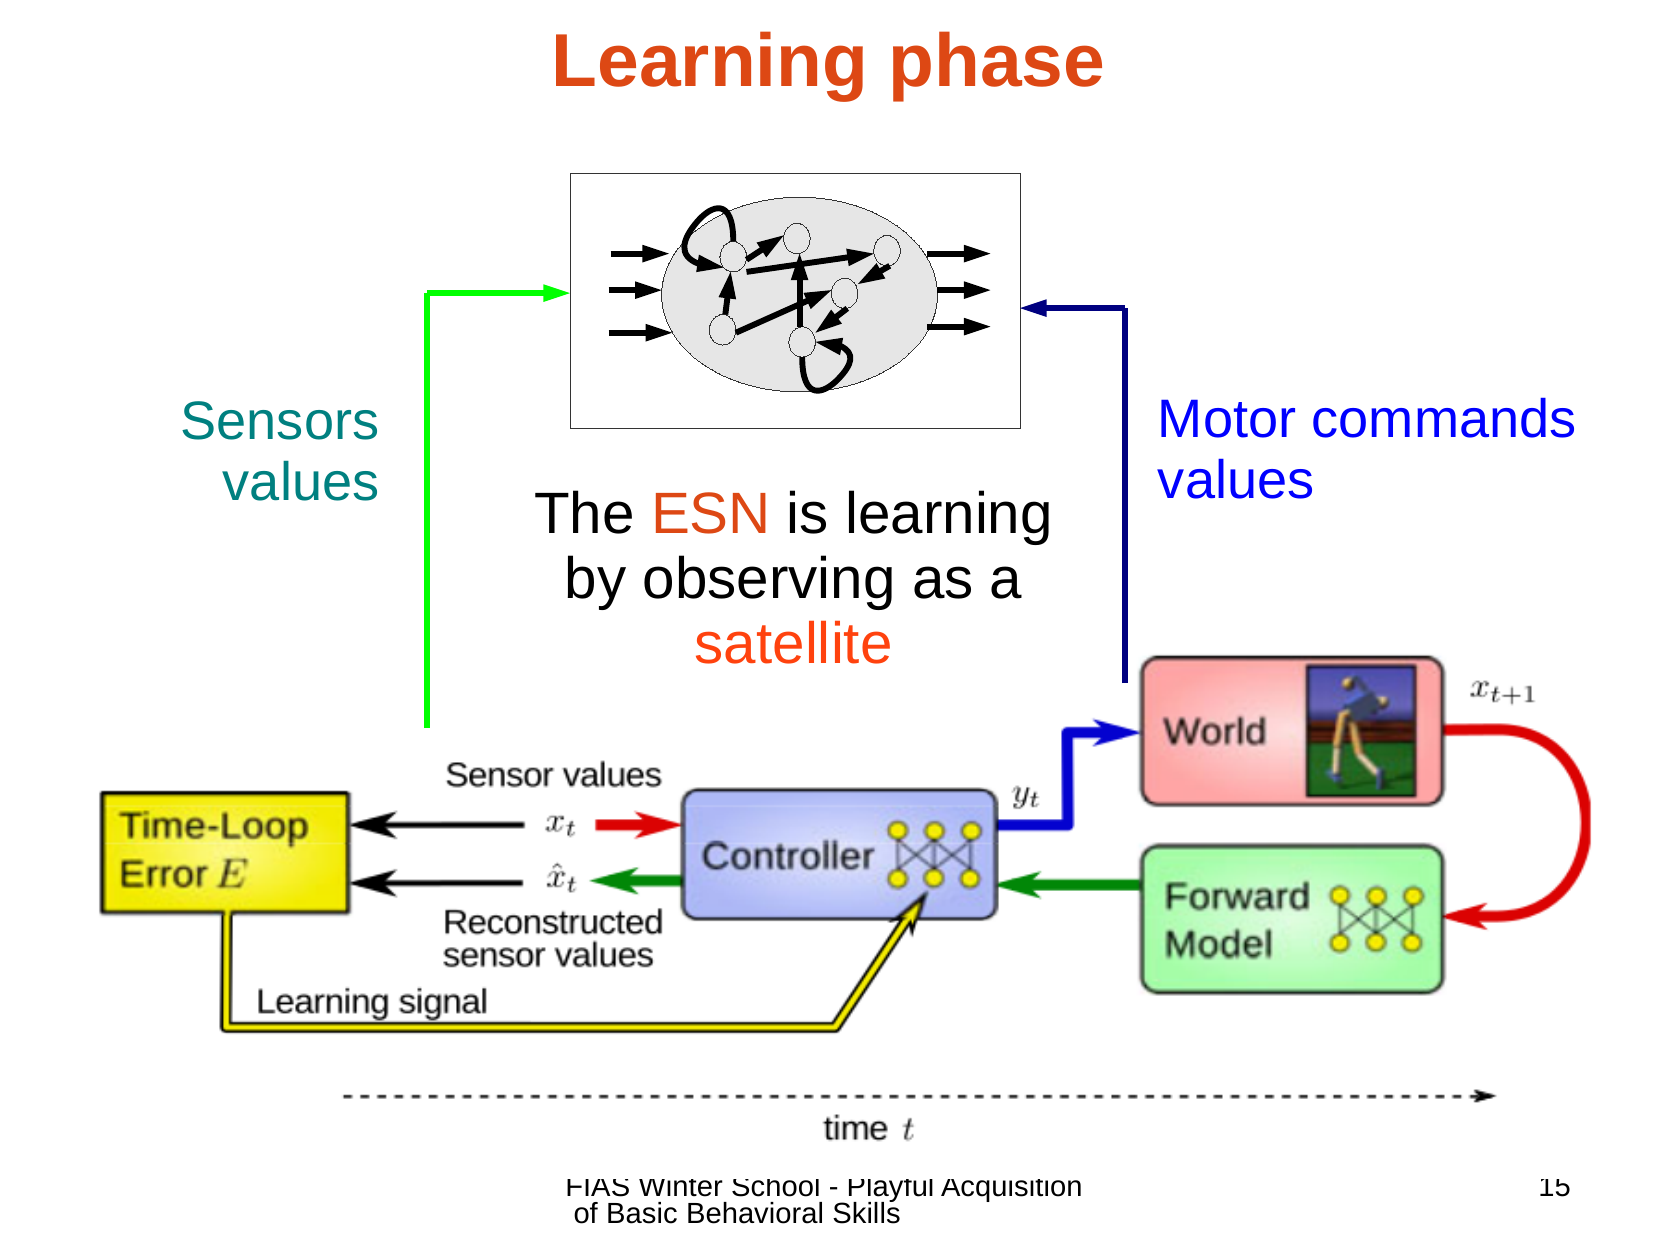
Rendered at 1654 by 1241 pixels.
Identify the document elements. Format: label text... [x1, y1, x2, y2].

text_box Sensors values [124, 383, 395, 520]
text_box The ESN is learning by observing as a satellite [501, 473, 1087, 684]
text_box [661, 197, 938, 392]
text_box Motor commands values [1143, 381, 1594, 518]
text_box Learning phase [108, 0, 1549, 121]
picture [48, 578, 1654, 1179]
